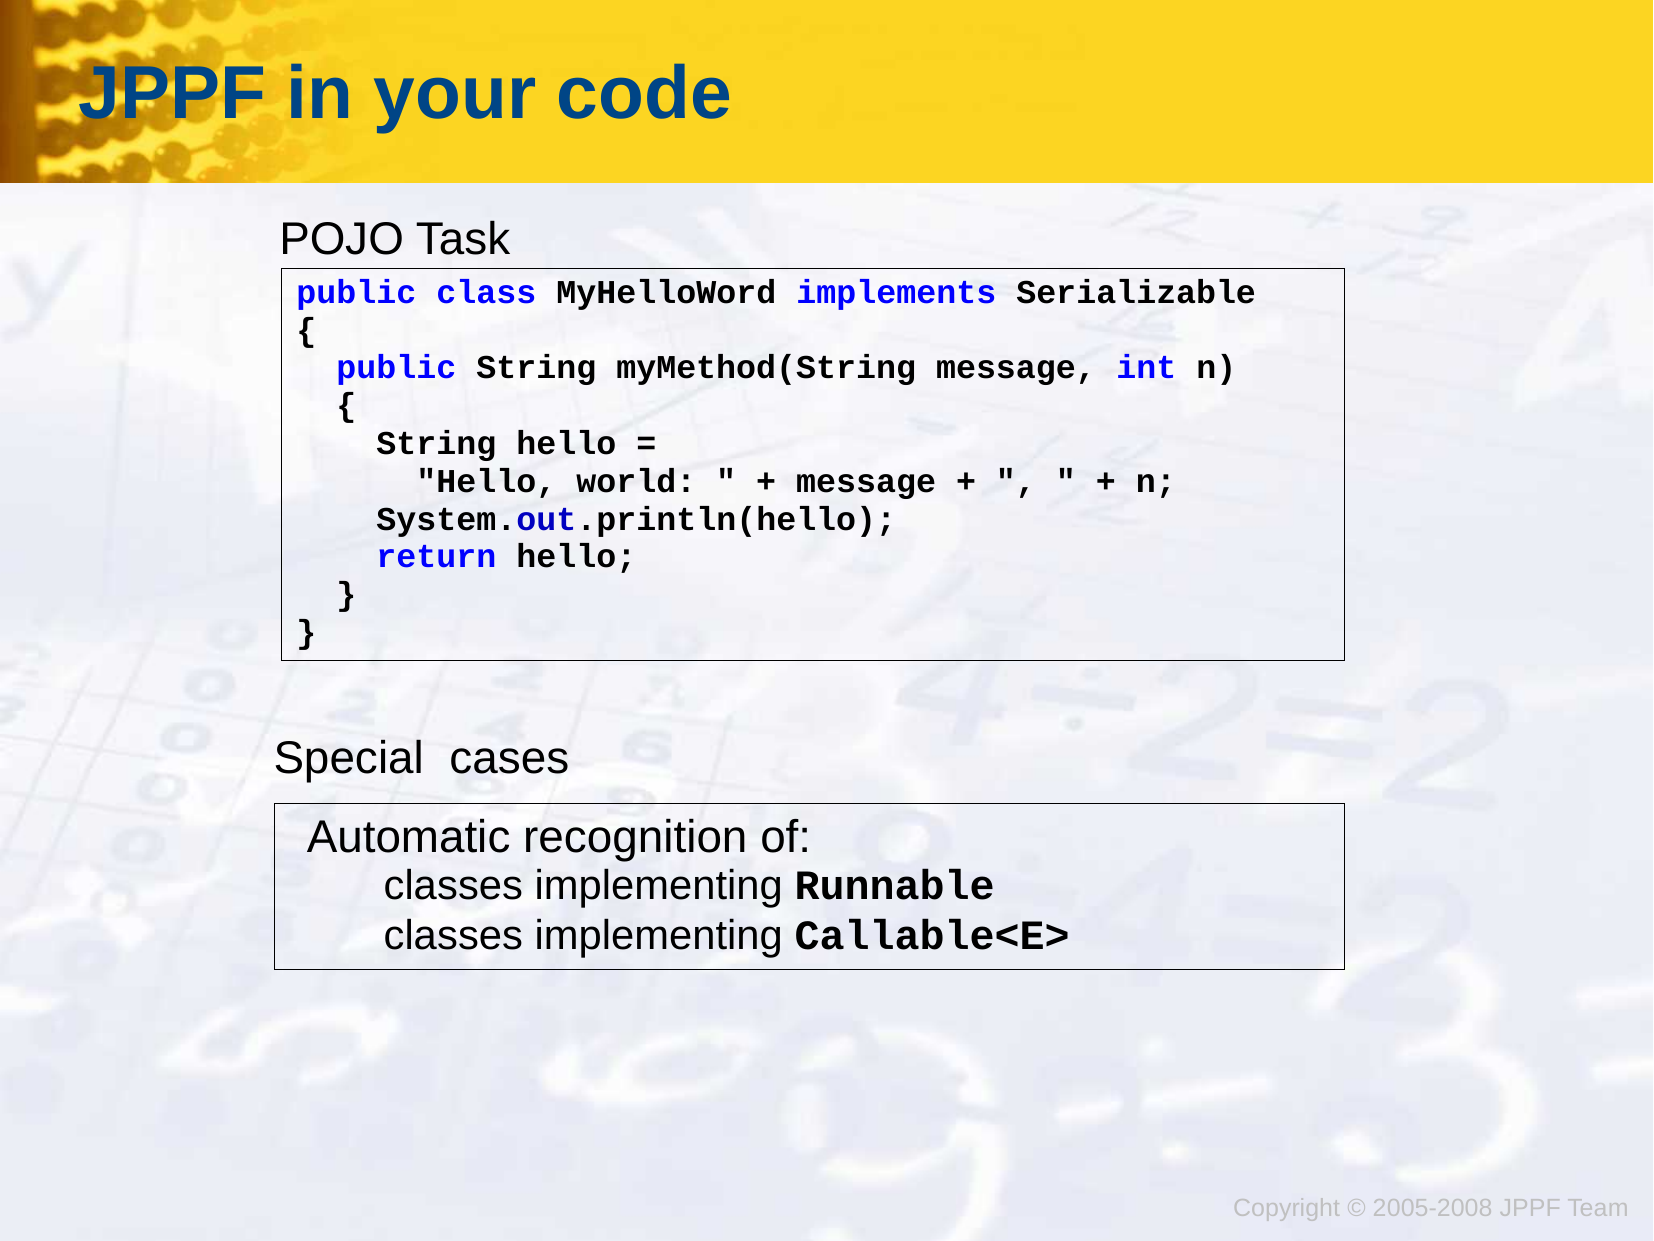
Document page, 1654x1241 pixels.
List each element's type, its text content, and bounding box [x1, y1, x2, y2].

text_box Automatic recognition of: classes implementing Runnable classes implementing Callable<E> [274, 803, 1345, 970]
picture [0, 0, 1654, 1241]
text_box public class MyHelloWord implements Serializable { public String myMethod(String message, int n) { String hello = "Hello, world: " + message + ", " + n; System.out.println(hello); return hello; } } [281, 268, 1345, 659]
text_box Special cases [258, 724, 701, 791]
text_box POJO Task [264, 205, 603, 272]
title JPPF in your code [78, 17, 1567, 168]
